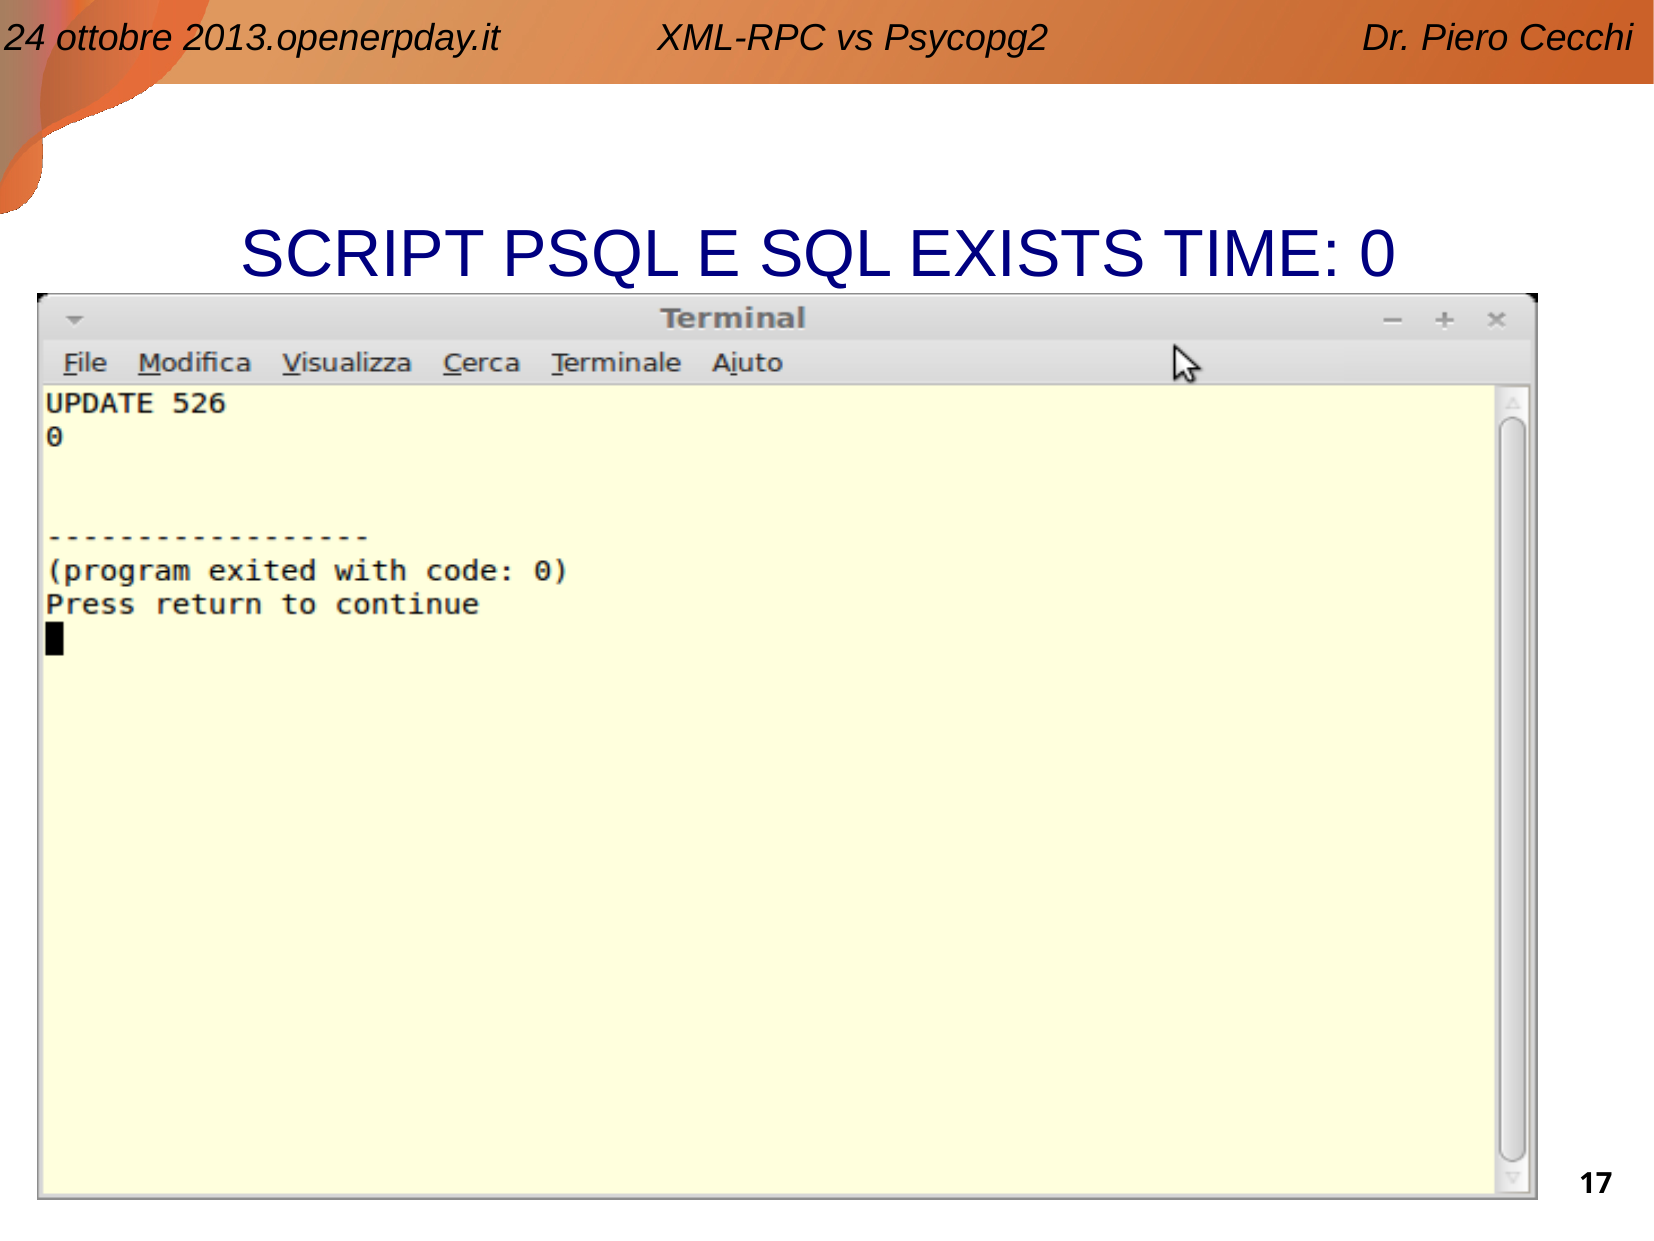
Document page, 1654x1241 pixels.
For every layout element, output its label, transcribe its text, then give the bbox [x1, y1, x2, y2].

picture [0, 0, 1654, 225]
title SCRIPT PSQL E SQL EXISTS TIME: 0 [75, 150, 1564, 358]
picture [37, 293, 1538, 1201]
